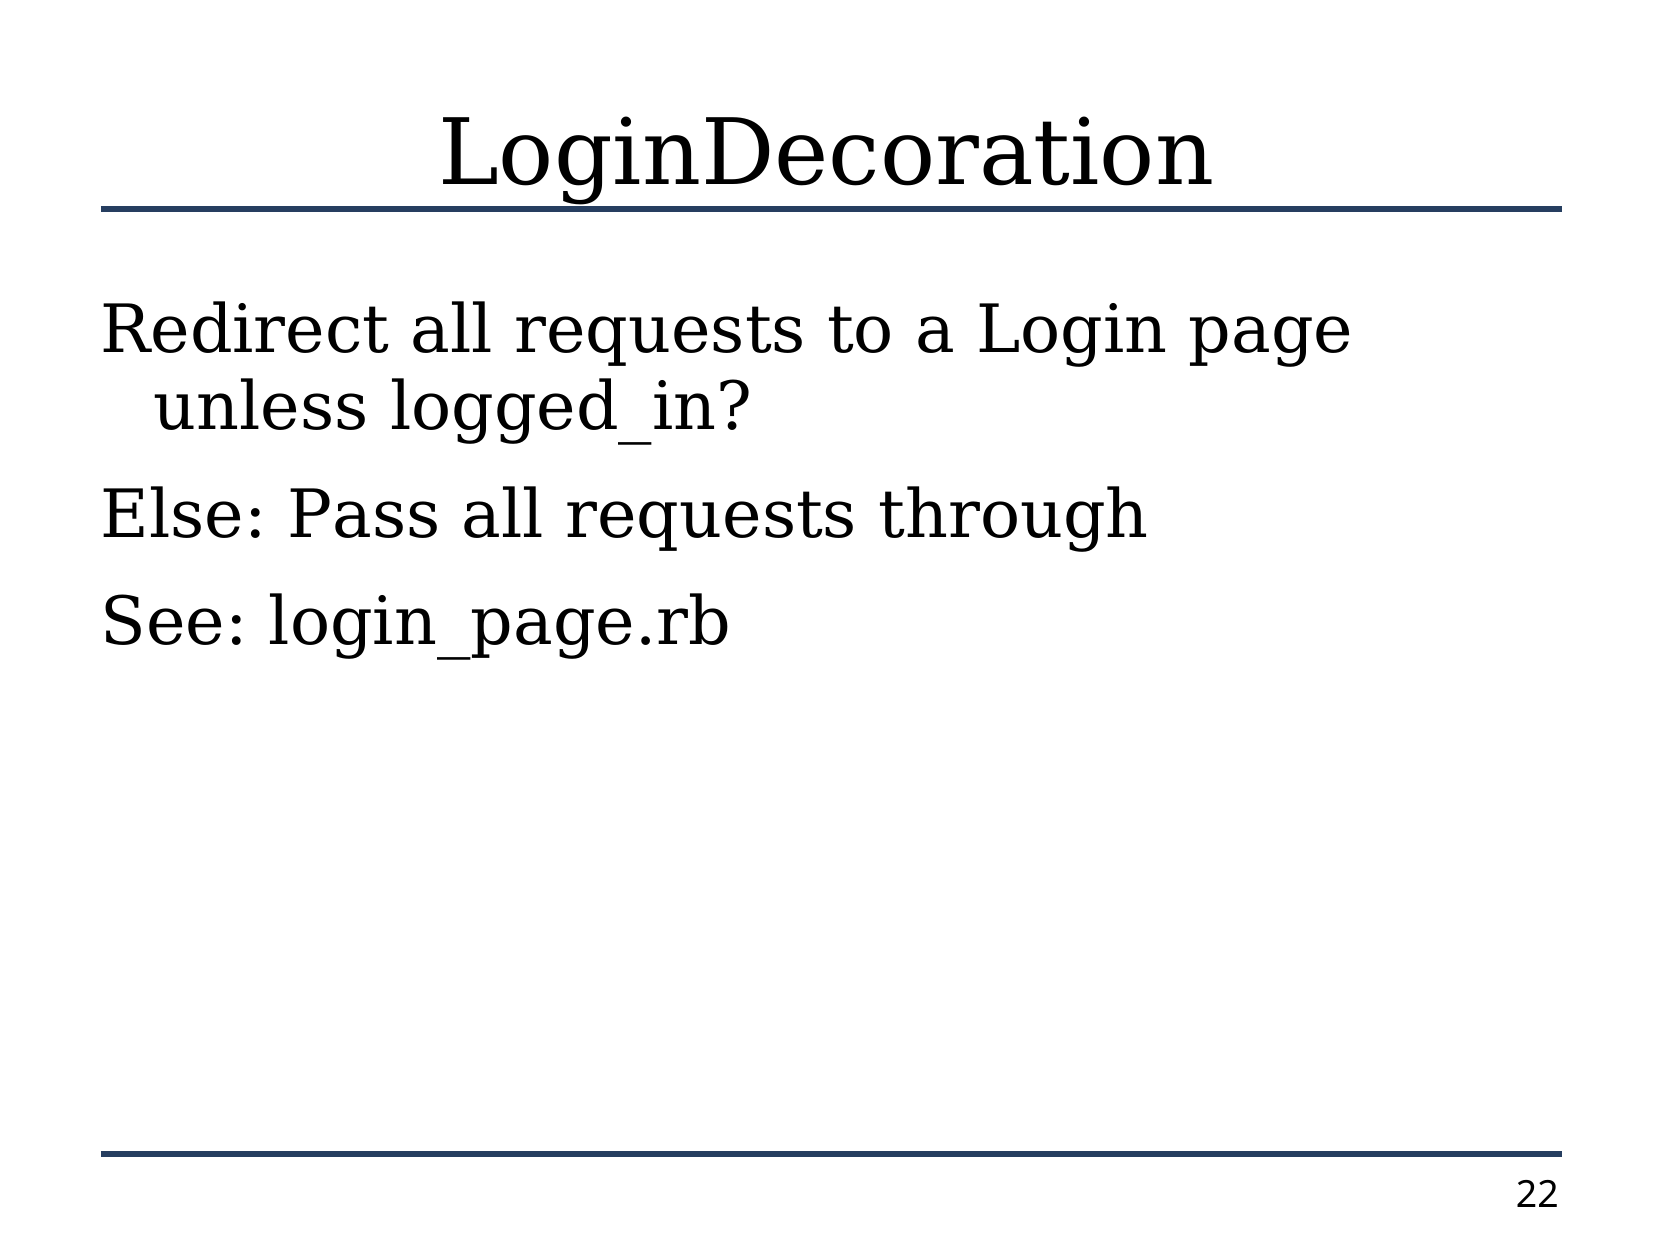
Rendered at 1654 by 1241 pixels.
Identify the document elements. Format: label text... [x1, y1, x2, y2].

title LoginDecoration [82, 49, 1571, 257]
list Redirect all requests to a Login page unless logged_in? Else: Pass all requests through See: login_page.rb [82, 290, 1571, 1109]
